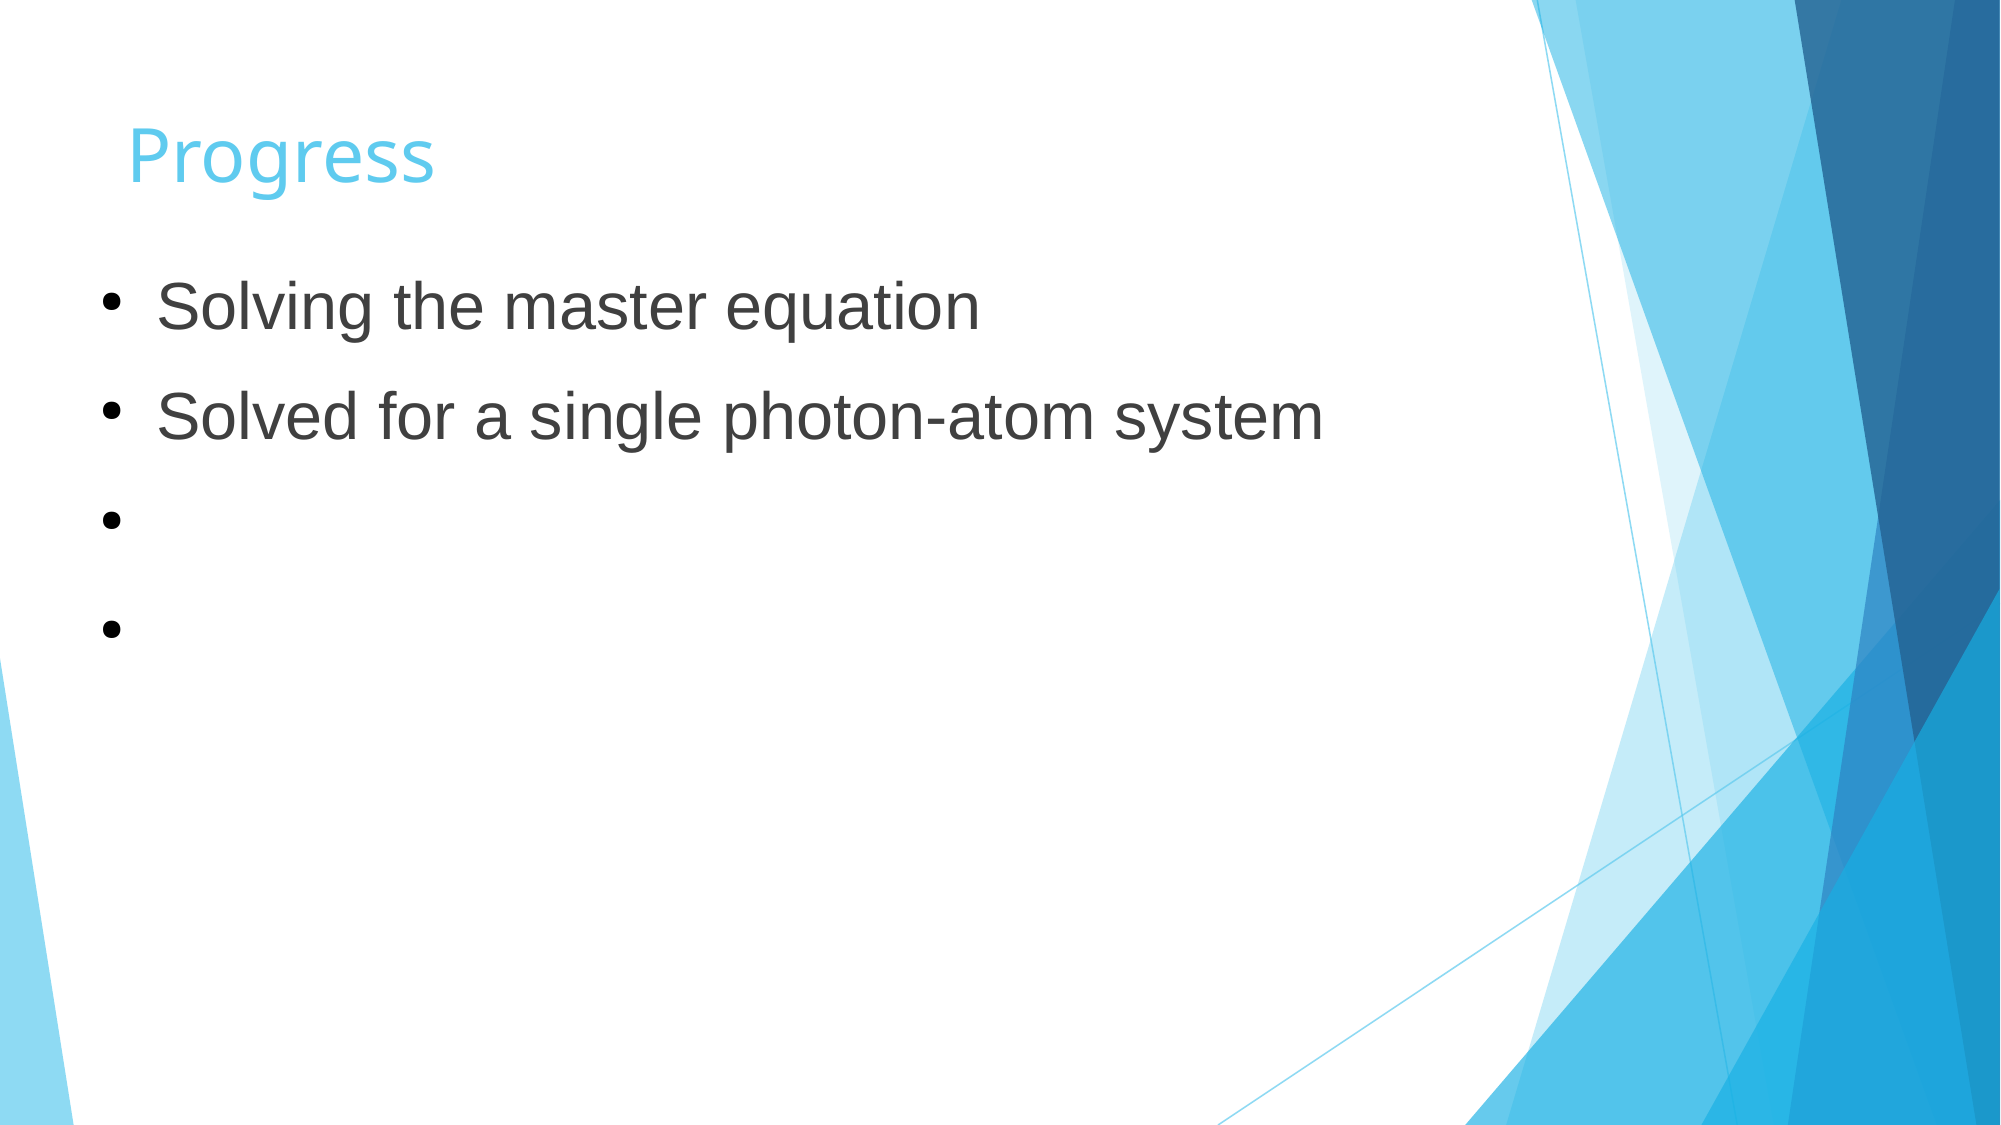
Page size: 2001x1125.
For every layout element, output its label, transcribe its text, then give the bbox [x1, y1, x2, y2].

list Solving the master equation Solved for a single photon-atom system [99, 263, 1900, 916]
title Progress [111, 99, 1522, 263]
